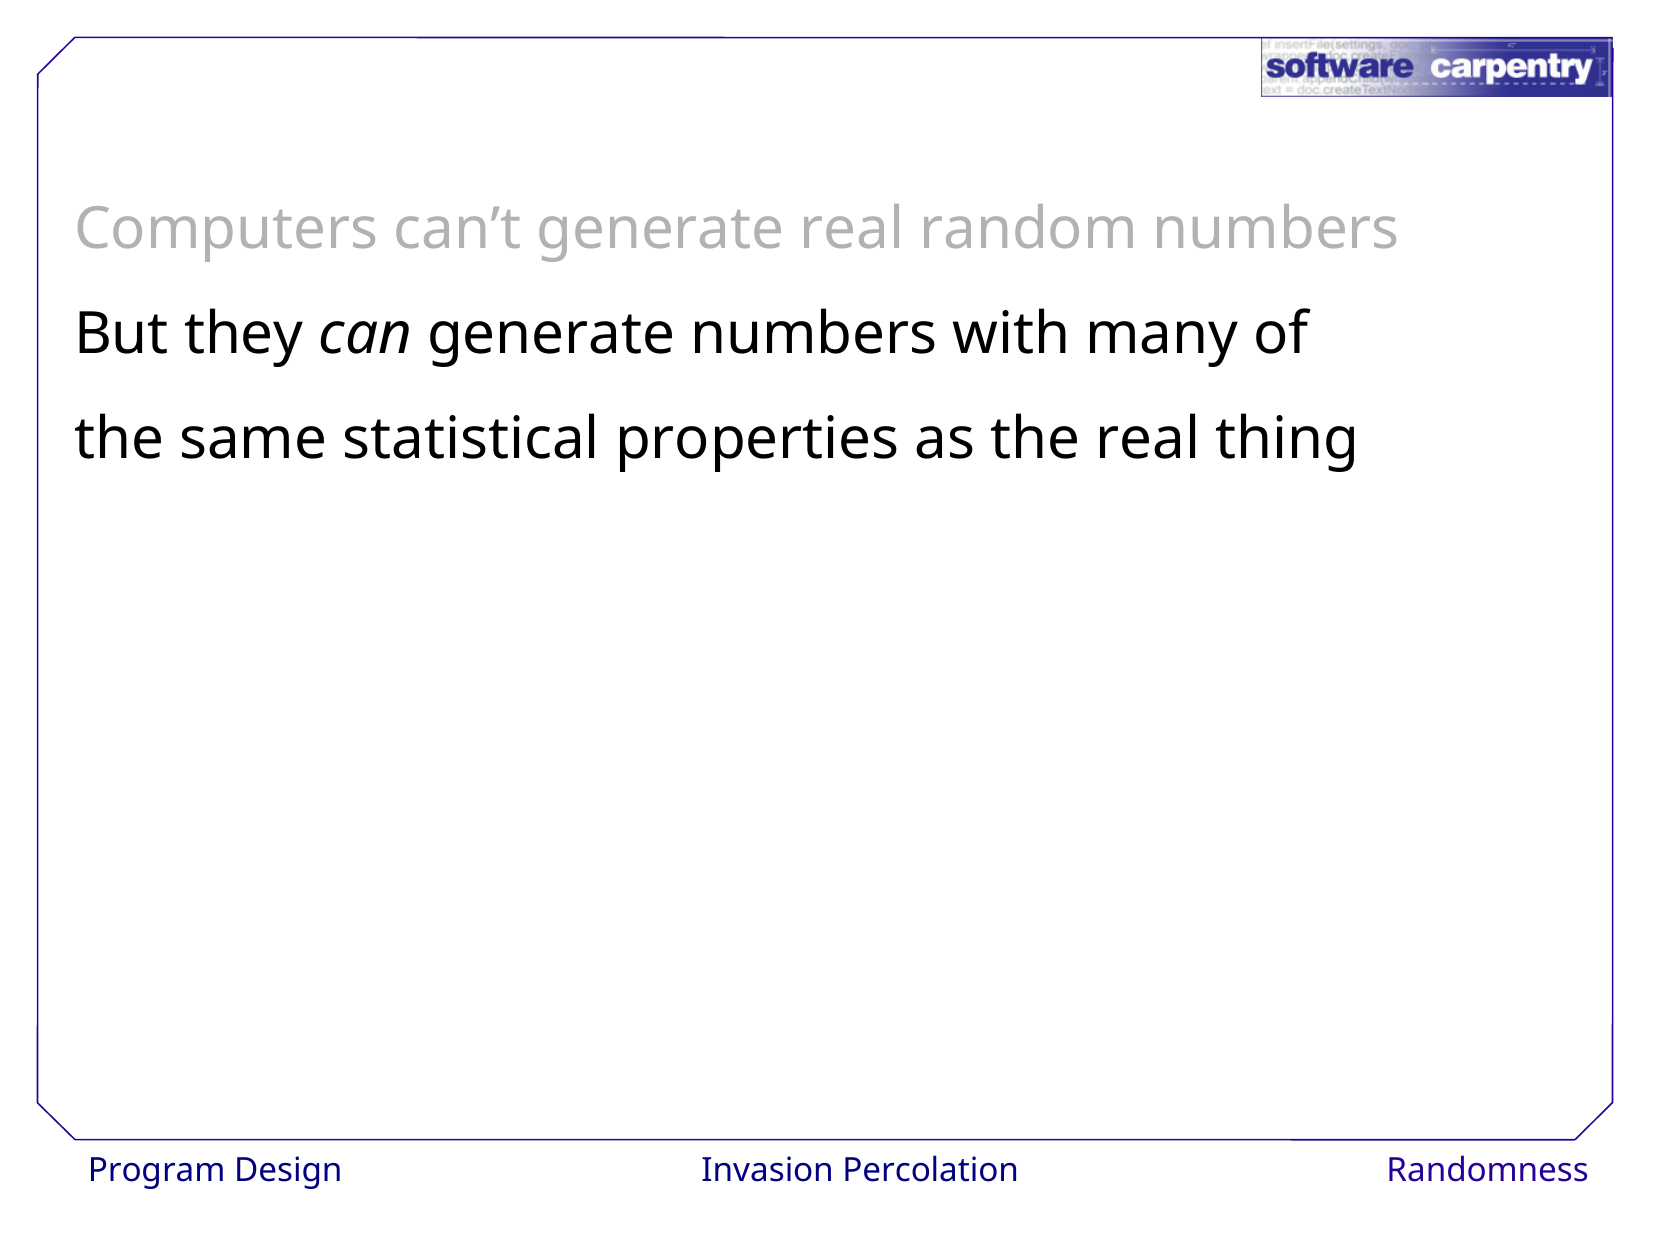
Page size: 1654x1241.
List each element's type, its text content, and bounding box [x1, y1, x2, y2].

text_box Computers can’t generate real random numbers But they can generate numbers with many of the same statistical properties as the real thing [59, 147, 1565, 478]
picture [1261, 39, 1613, 97]
